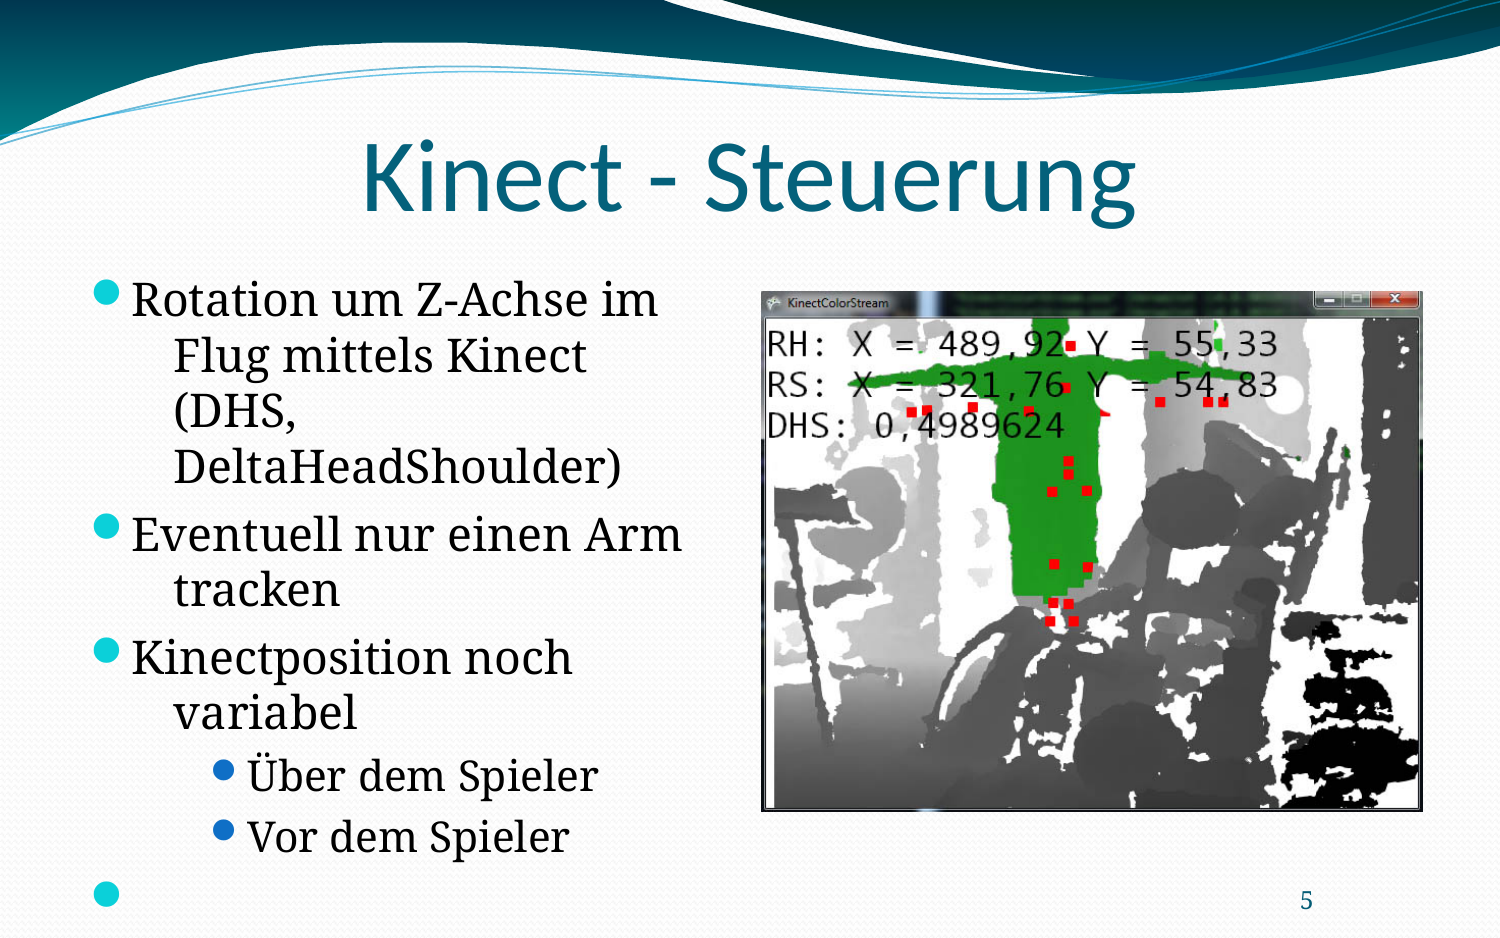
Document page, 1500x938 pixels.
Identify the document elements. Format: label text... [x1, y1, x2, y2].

picture [761, 291, 1423, 812]
title Kinect - Steuerung [75, 96, 1426, 233]
text_box 5 [1299, 868, 1426, 919]
list Rotation um Z-Achse im Flug mittels Kinect (DHS, DeltaHeadShoulder) Eventuell nur einen Arm tracken Kinectposition noch variabel Über dem Spieler Vor dem Spieler [75, 262, 738, 869]
